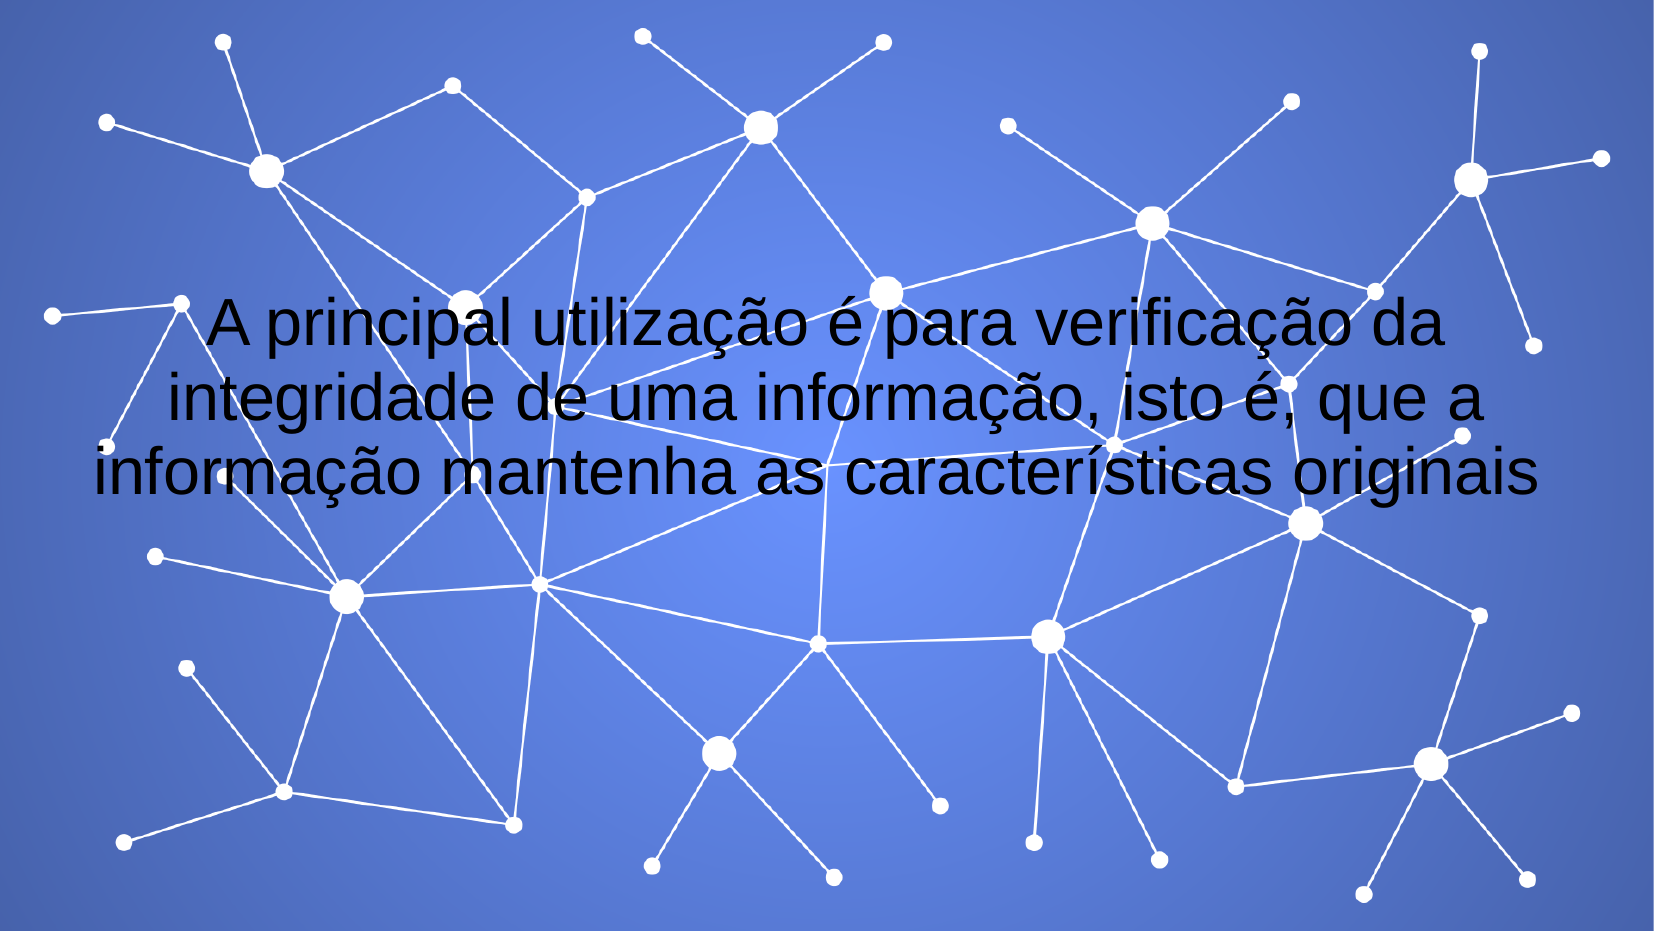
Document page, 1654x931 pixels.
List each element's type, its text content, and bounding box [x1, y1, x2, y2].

picture [0, 0, 1654, 931]
subtitle A principal utilização é para verificação da integridade de uma informação, isto é, que a informação mantenha as características originais [82, 37, 1571, 757]
